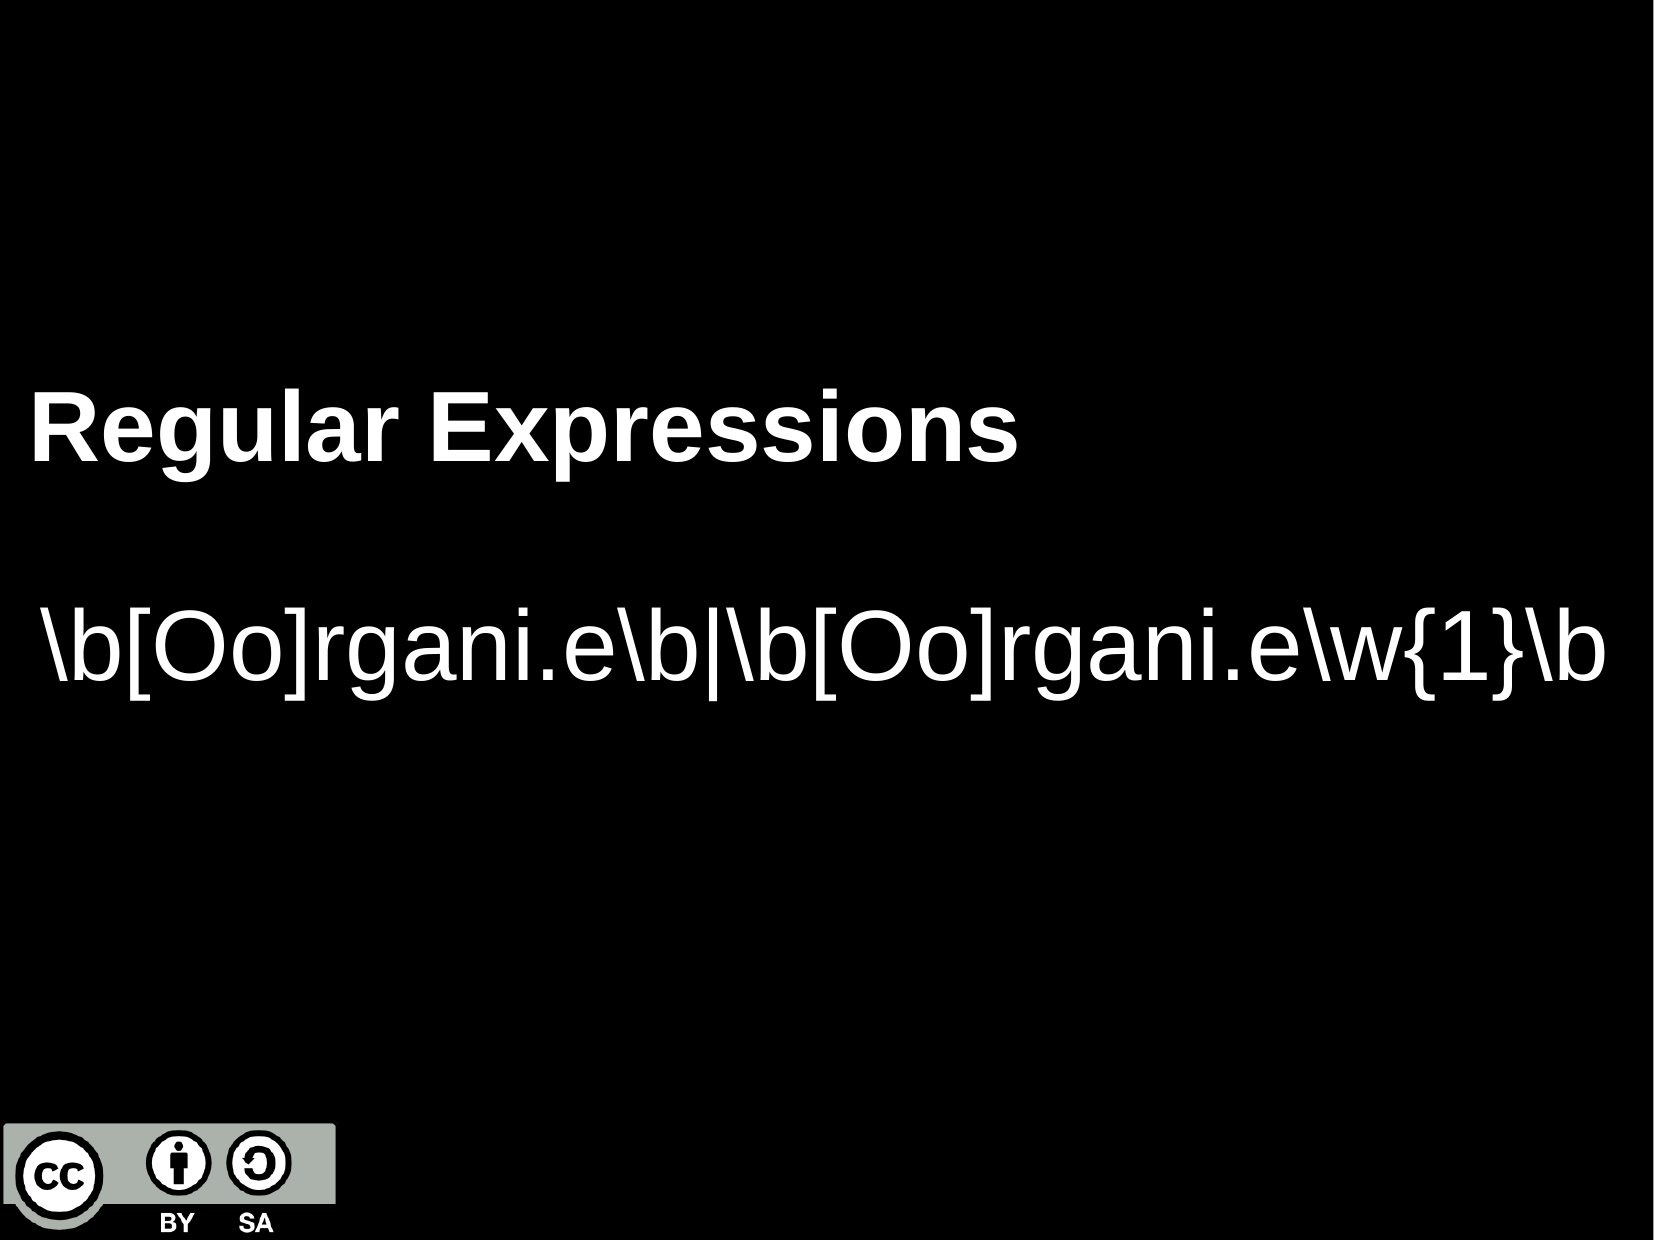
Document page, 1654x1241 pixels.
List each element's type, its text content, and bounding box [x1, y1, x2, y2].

picture [0, 1120, 338, 1239]
text_box Regular Expressions \b[Oo]rgani.e\b|\b[Oo]rgani.e\w{1}\b [28, 370, 1623, 702]
